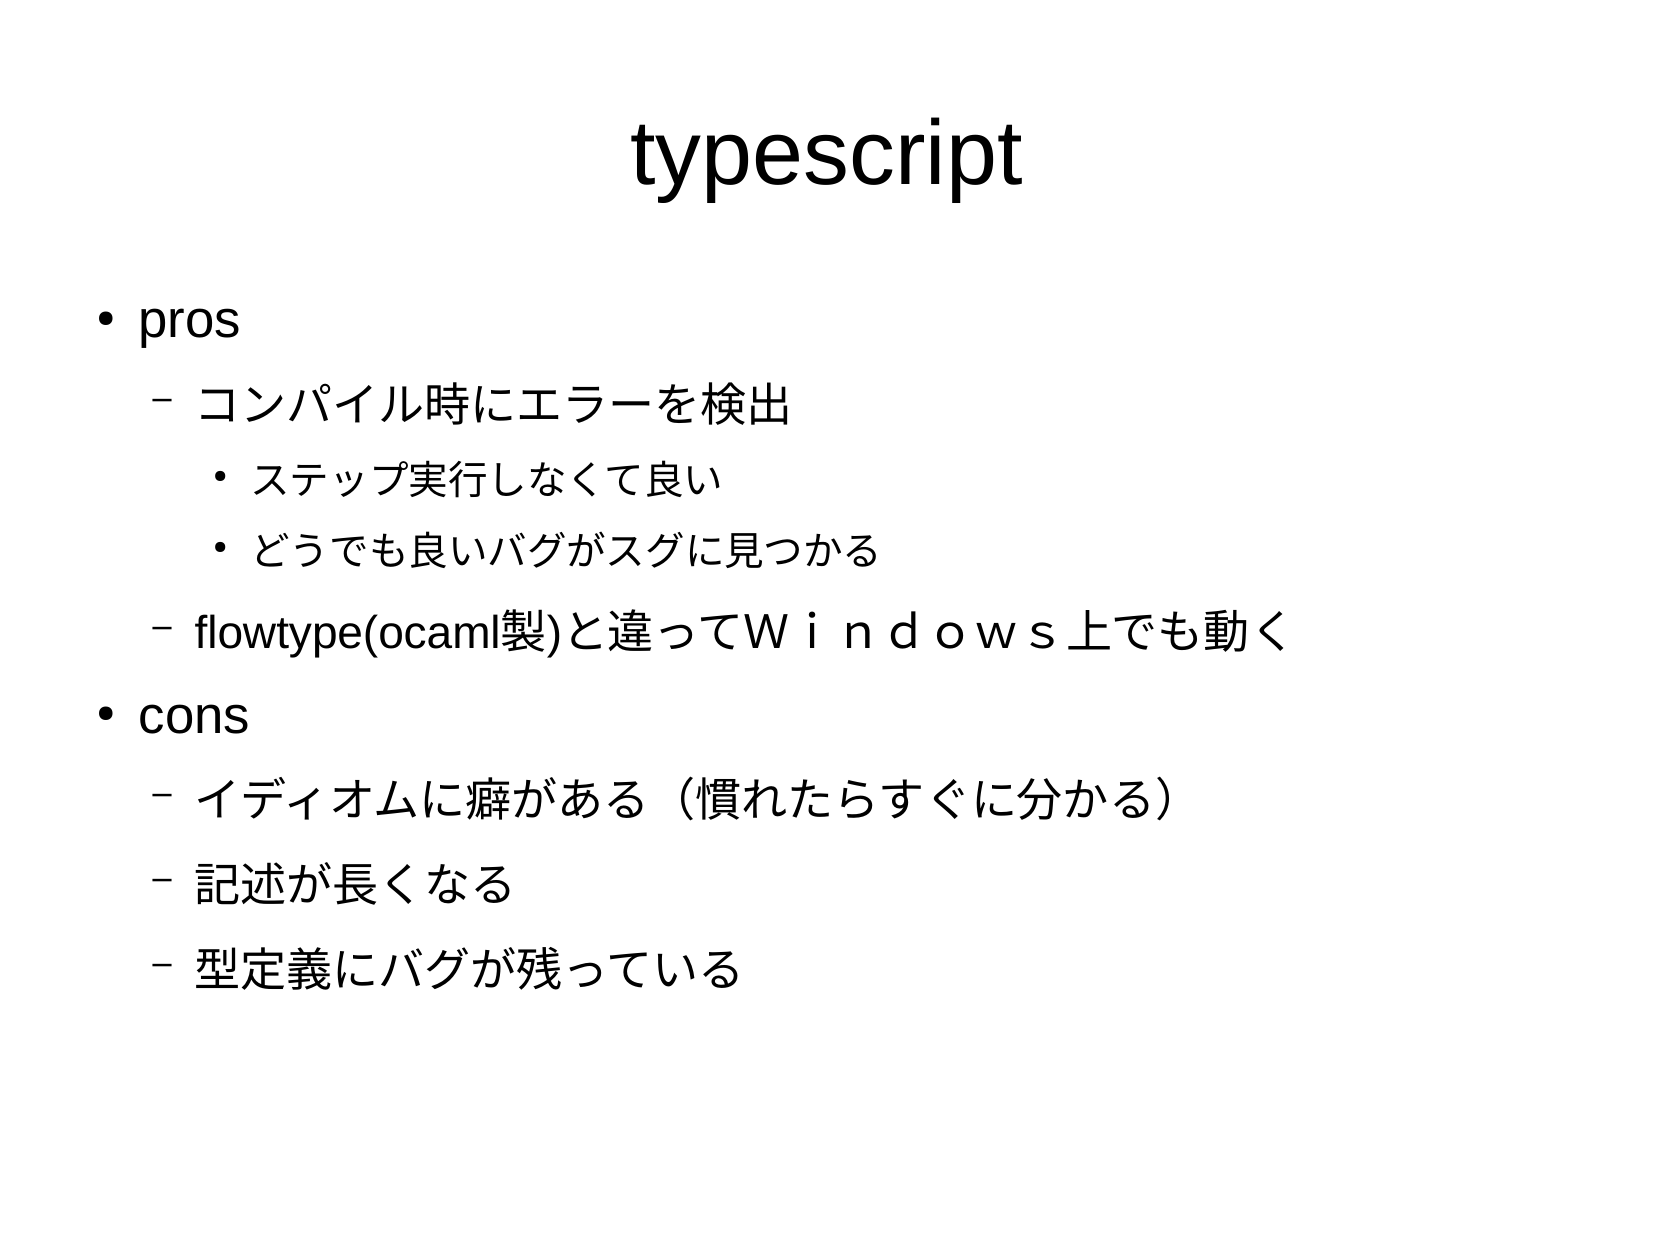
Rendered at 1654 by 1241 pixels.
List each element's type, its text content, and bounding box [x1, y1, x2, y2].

title typescript [82, 49, 1571, 257]
list pros コンパイル時にエラーを検出 ステップ実行しなくて良い どうでも良いバグがスグに見つかる flowtype(ocaml製)と違ってＷｉｎｄｏｗｓ上でも動く cons イディオムに癖がある（慣れたらすぐに分かる） 記述が長くなる 型定義にバグが残っている [82, 290, 1571, 1010]
